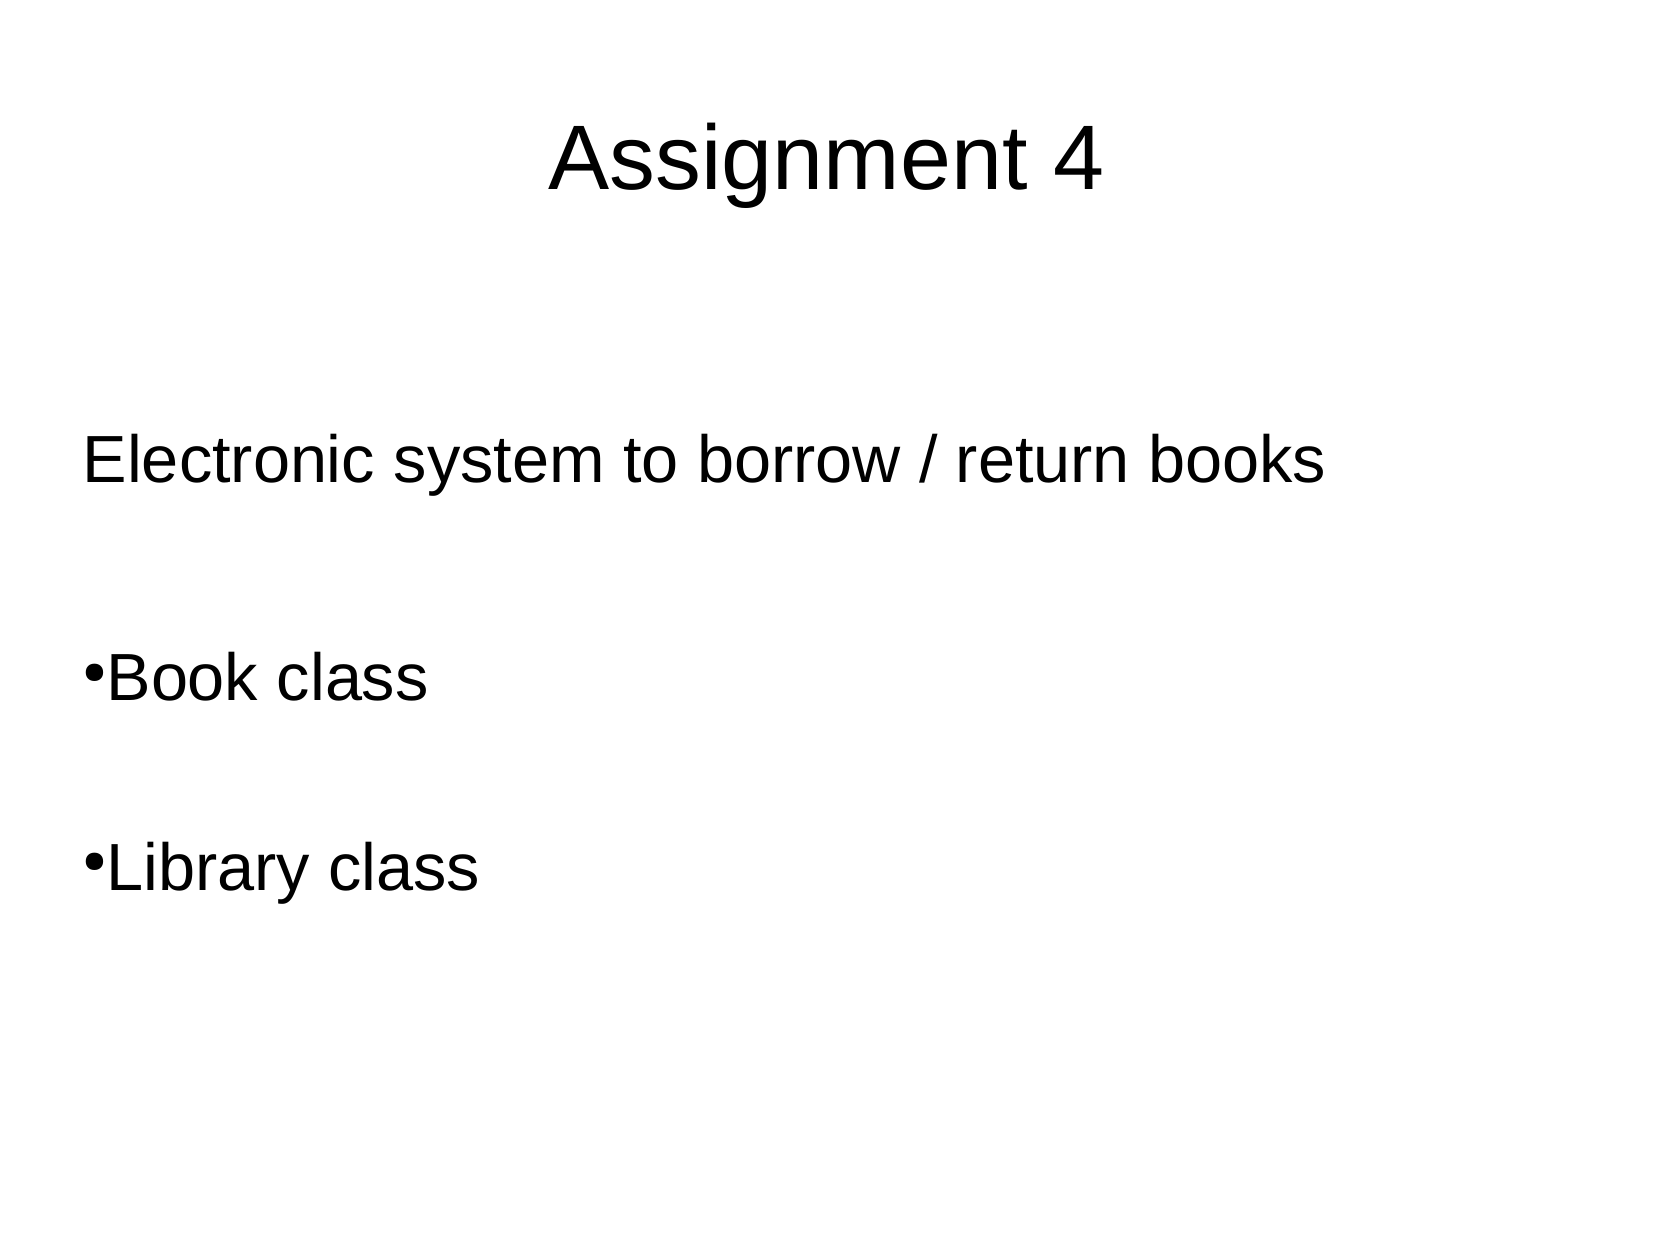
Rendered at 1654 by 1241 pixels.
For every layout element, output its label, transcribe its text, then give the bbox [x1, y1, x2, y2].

title Assignment 4 [82, 56, 1571, 250]
subtitle Electronic system to borrow / return books Book class Library class [82, 297, 1571, 1102]
